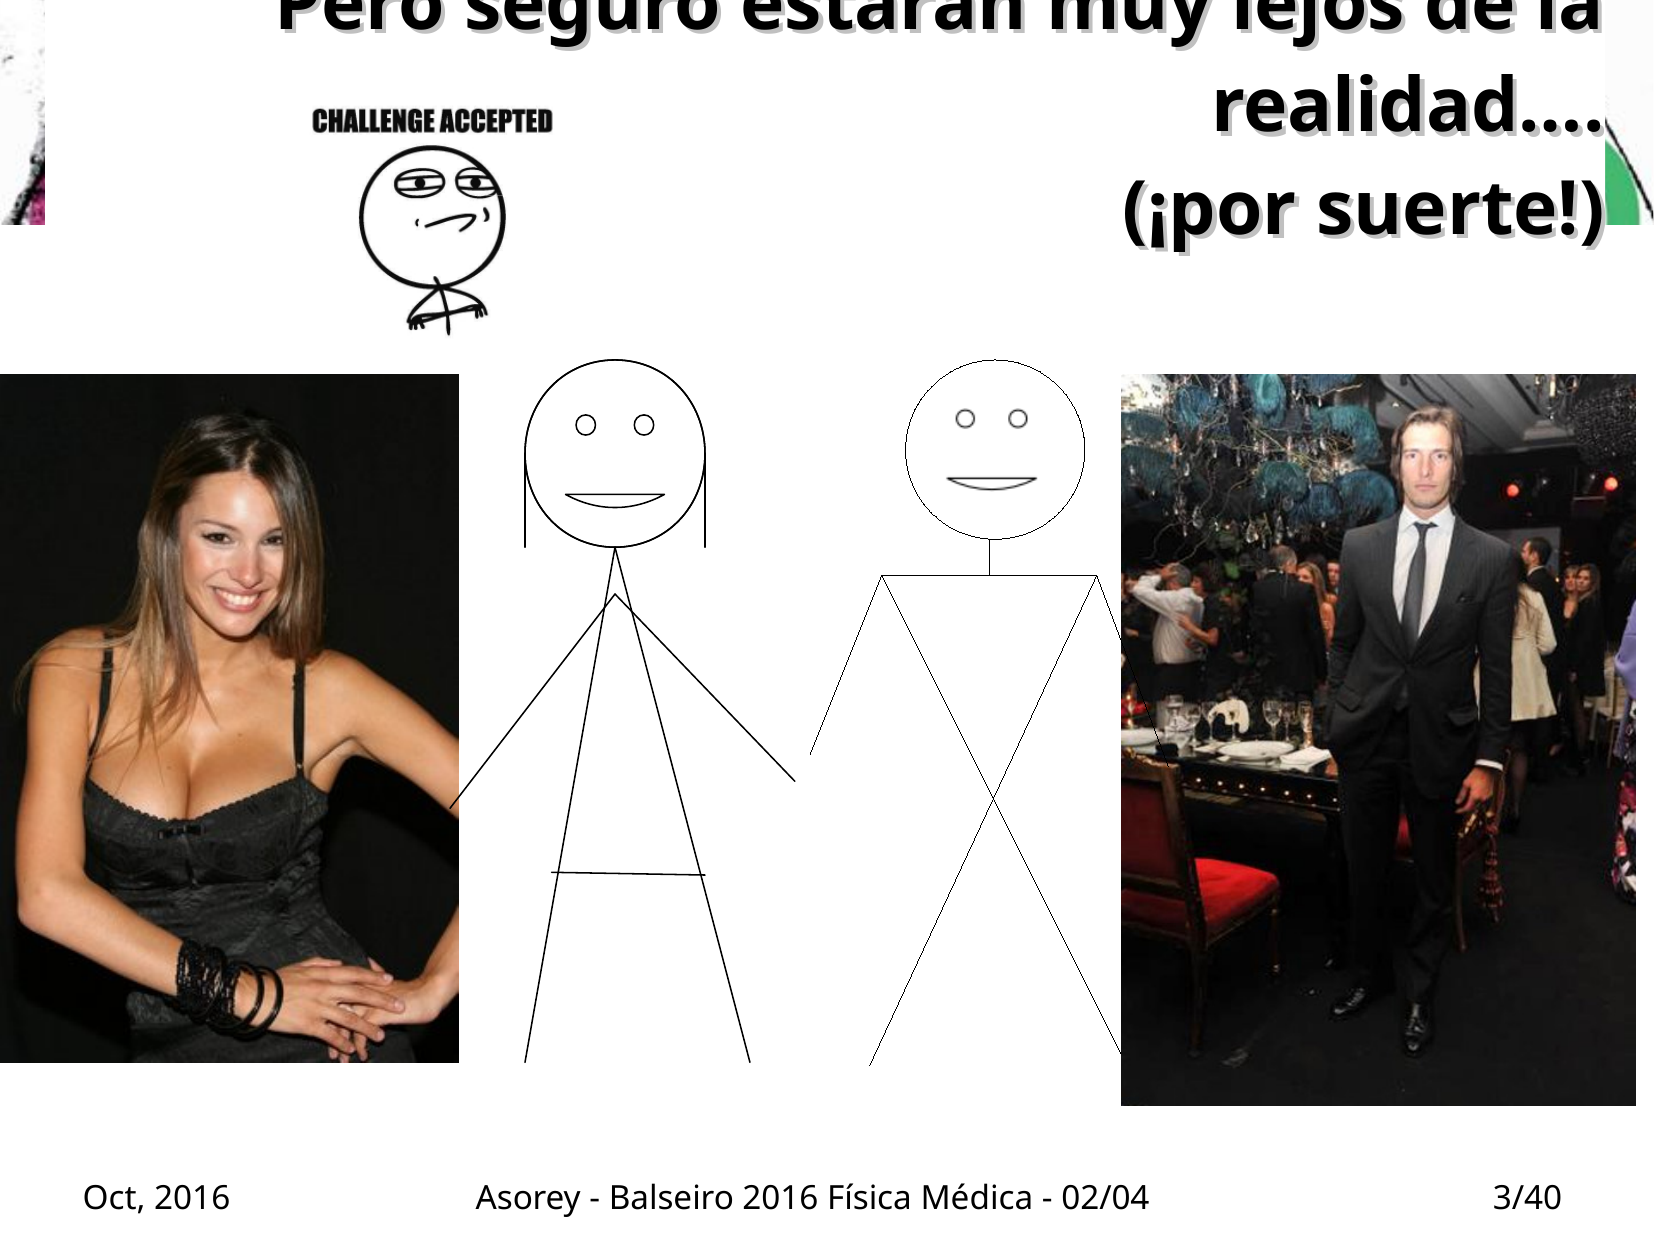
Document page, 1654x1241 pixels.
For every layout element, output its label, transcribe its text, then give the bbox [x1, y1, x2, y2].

text_box [450, 359, 795, 1063]
picture [0, 0, 45, 225]
picture [1121, 374, 1636, 1106]
picture [0, 374, 459, 1063]
title Pero seguro estarán muy lejos de la realidad…. (¡por suerte!) [45, 11, 1606, 195]
picture [300, 89, 565, 355]
picture [1606, 0, 1654, 225]
picture [929, 396, 1050, 493]
